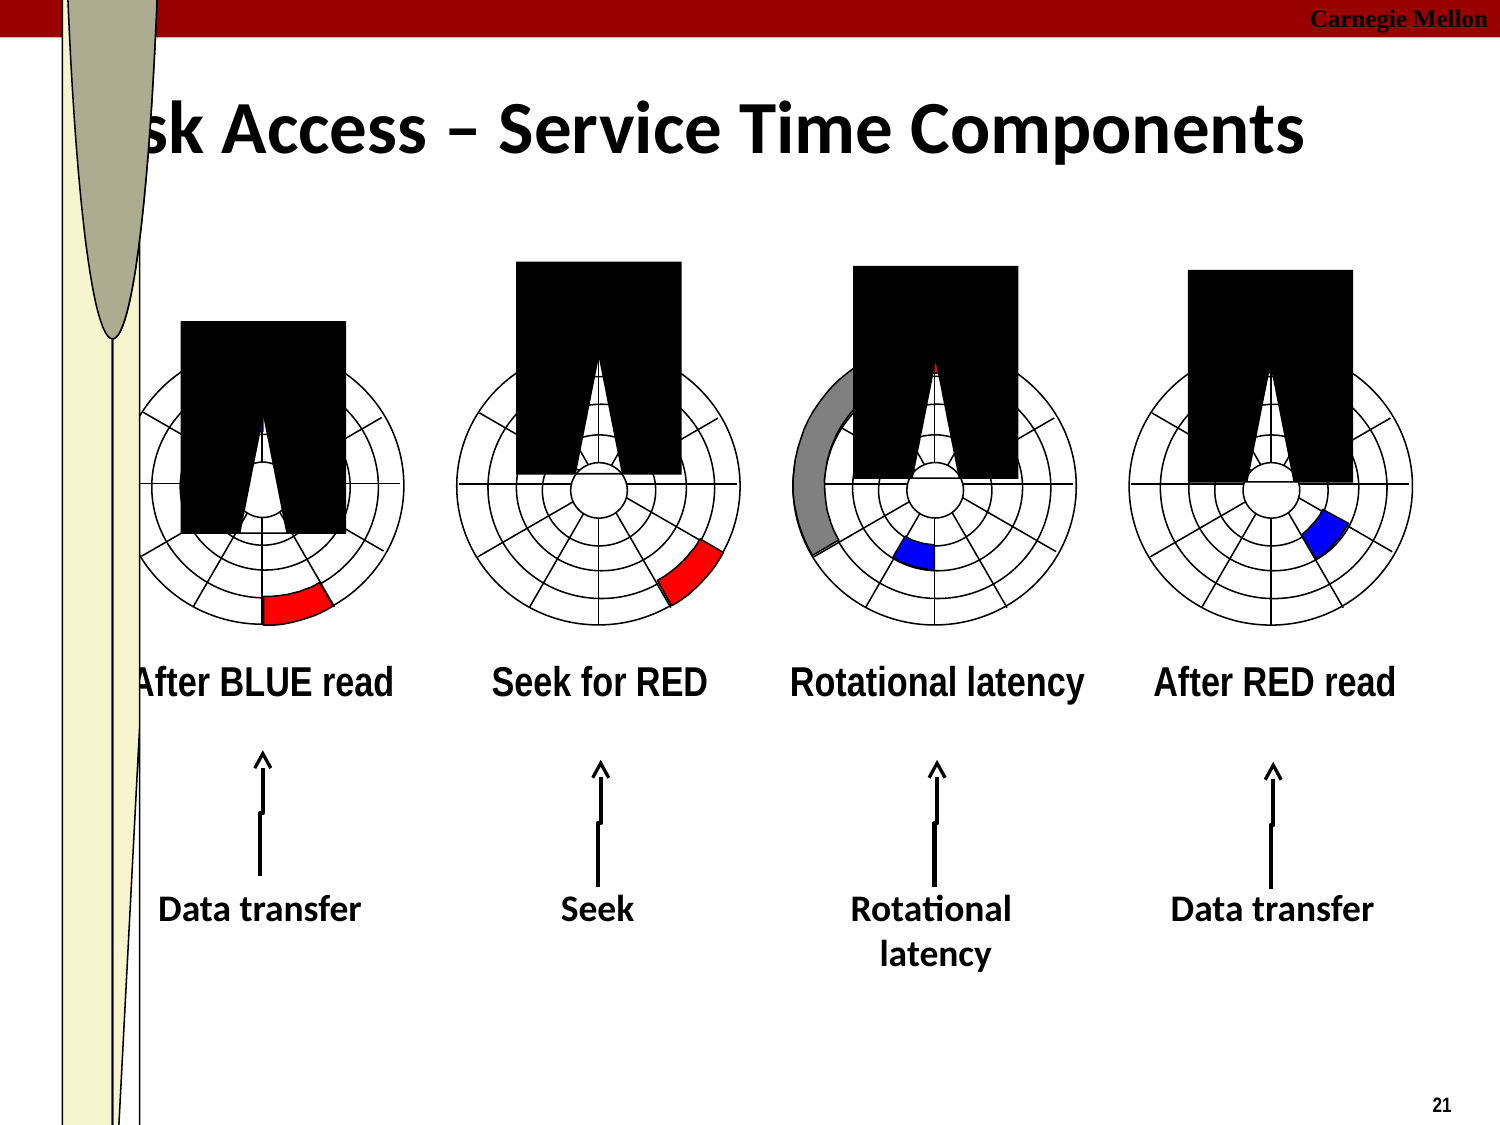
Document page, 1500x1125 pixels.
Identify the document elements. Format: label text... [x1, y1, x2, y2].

text_box Rotational latency [799, 876, 1072, 981]
text_box [1129, 270, 1413, 626]
text_box Seek for RED [449, 647, 737, 713]
text_box Rotational latency [737, 647, 1100, 713]
text_box After BLUE read [140, 647, 438, 713]
title Disk Access – Service Time Components [145, 71, 1387, 197]
text_box Seek [546, 876, 650, 936]
text_box [62, 0, 404, 1125]
text_box [792, 266, 1077, 625]
text_box [456, 262, 741, 625]
text_box Data transfer [143, 876, 378, 936]
text_box Data transfer [1155, 876, 1390, 936]
text_box After RED read [1100, 647, 1450, 713]
